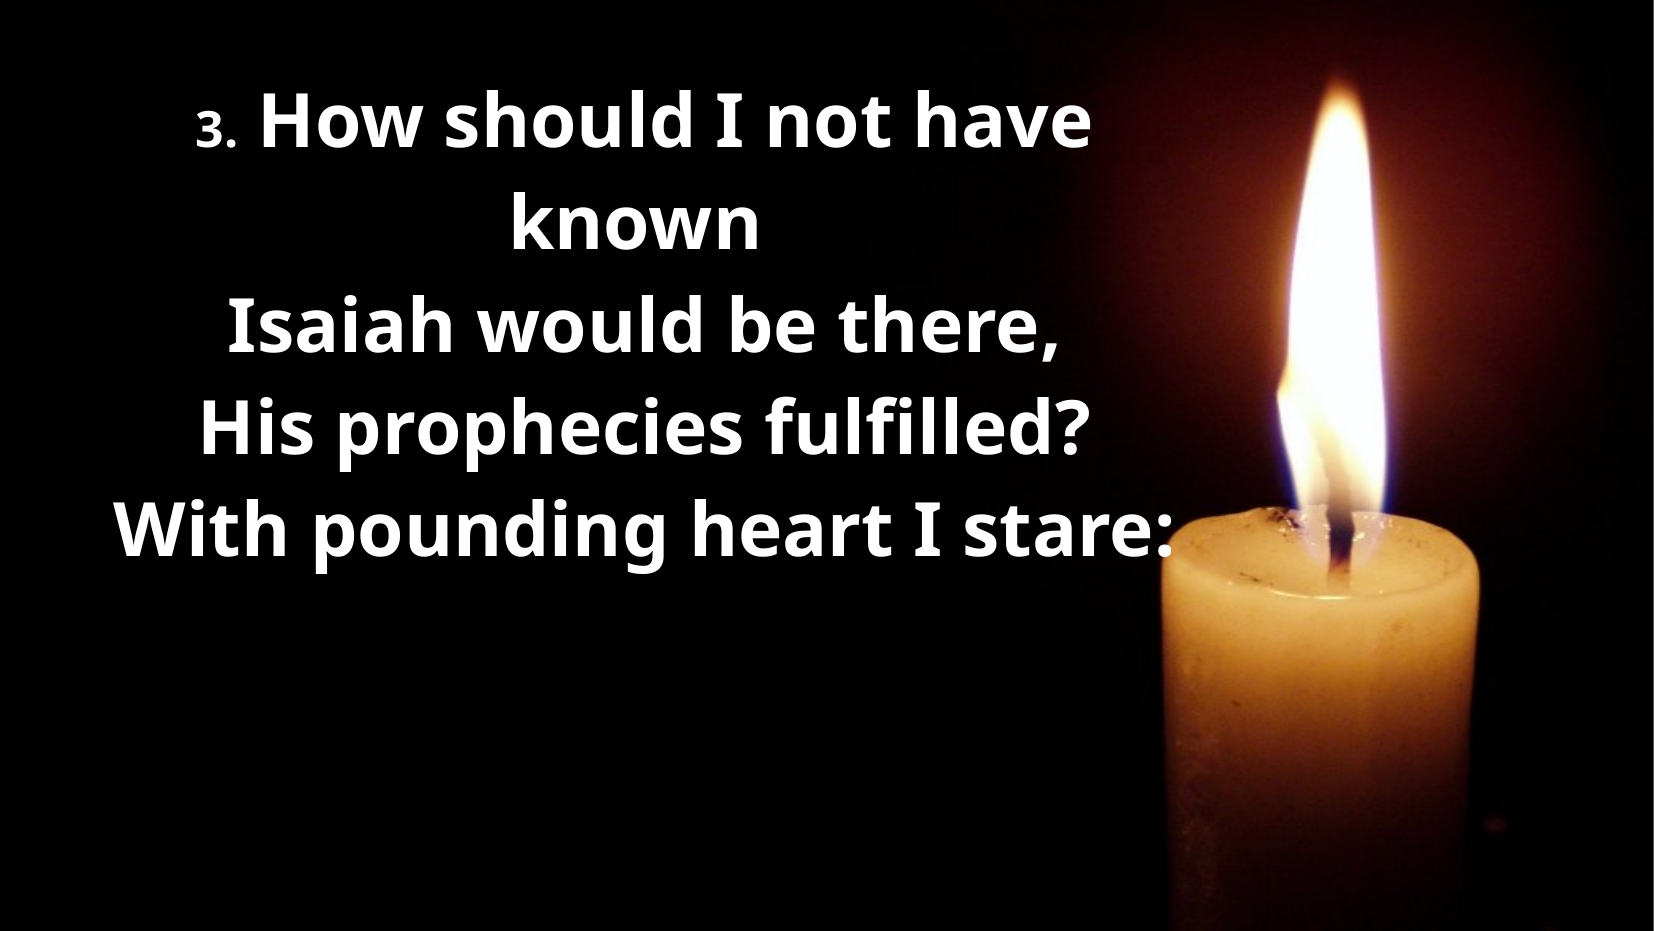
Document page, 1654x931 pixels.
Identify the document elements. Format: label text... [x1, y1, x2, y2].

text_box 3. How should I not have known Isaiah would be there, His prophecies fulfilled? With pounding heart I stare: [60, 60, 1231, 511]
picture [0, 0, 1654, 931]
